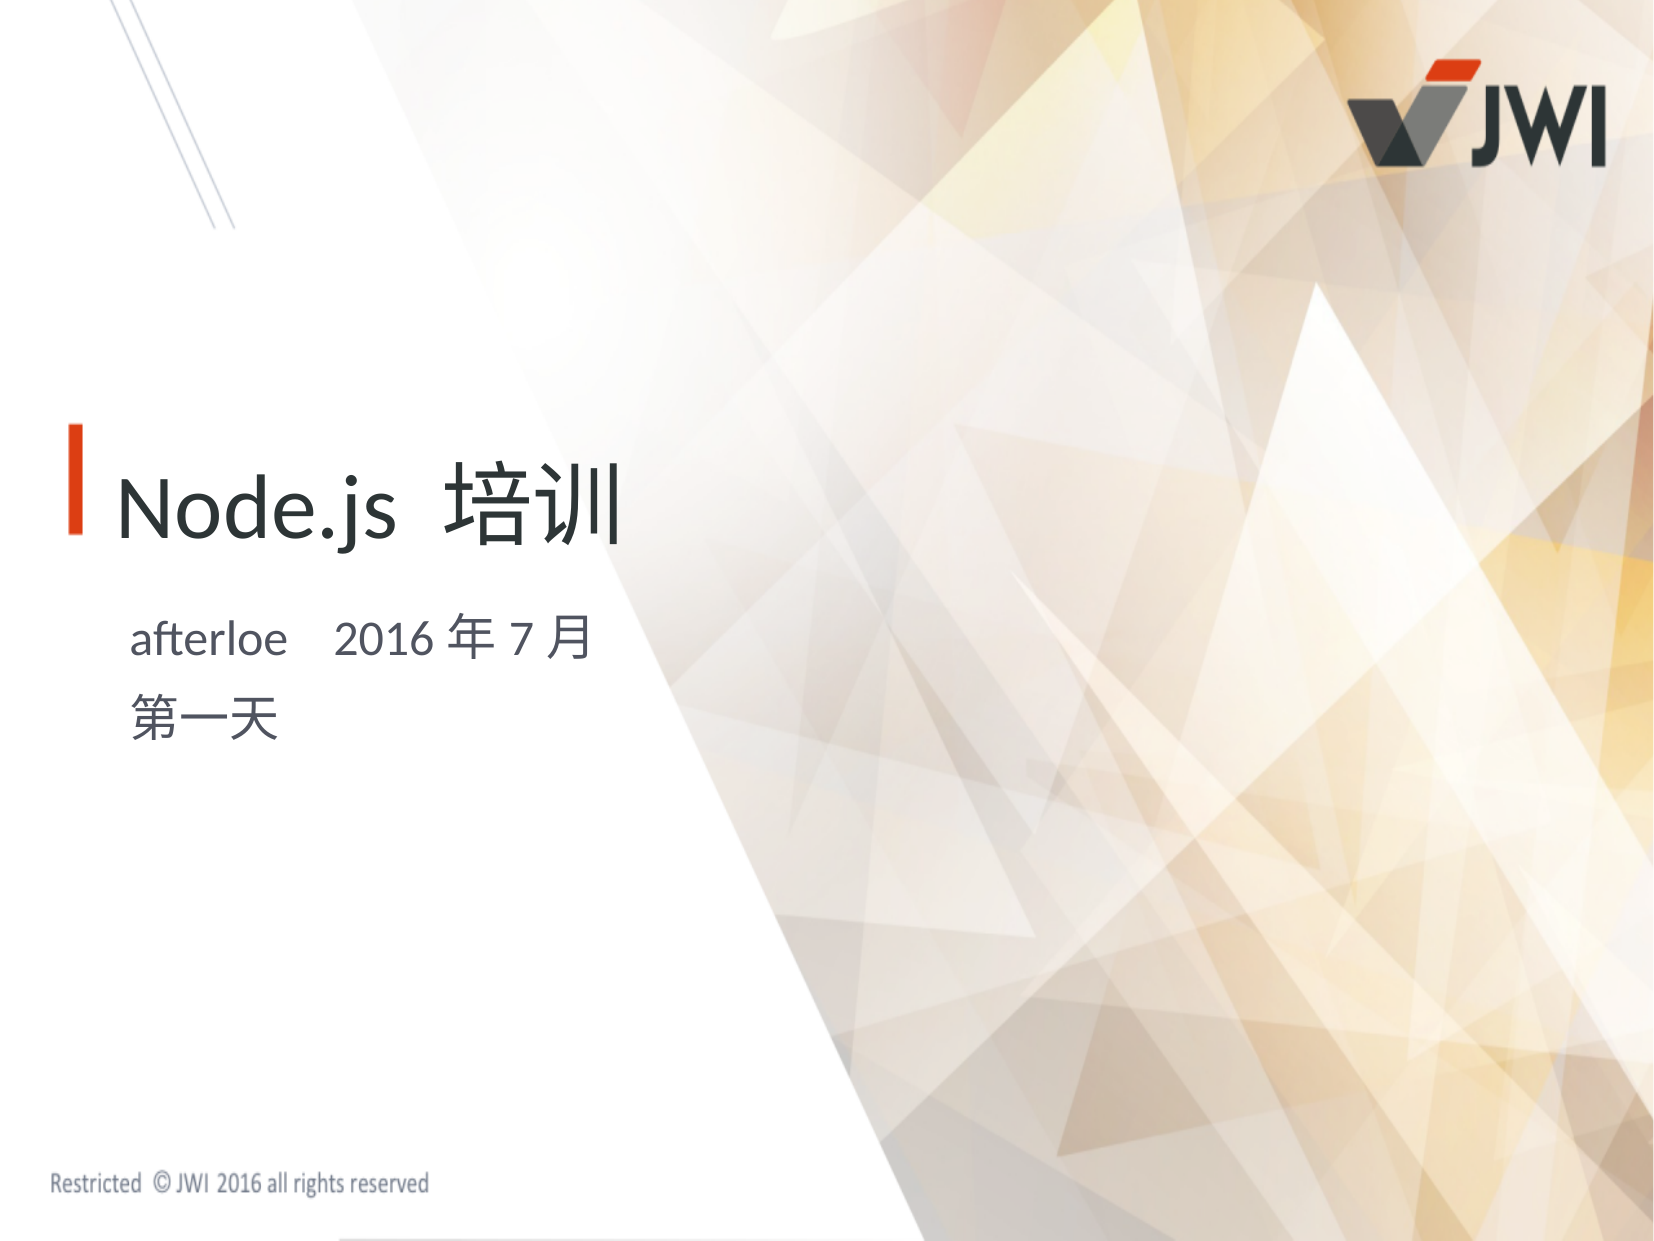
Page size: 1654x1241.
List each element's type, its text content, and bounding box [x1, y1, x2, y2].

subtitle afterloe 2016年7月 第一天 [114, 598, 845, 898]
picture [0, 0, 1654, 1241]
title Node.js 培训 [100, 387, 1270, 565]
